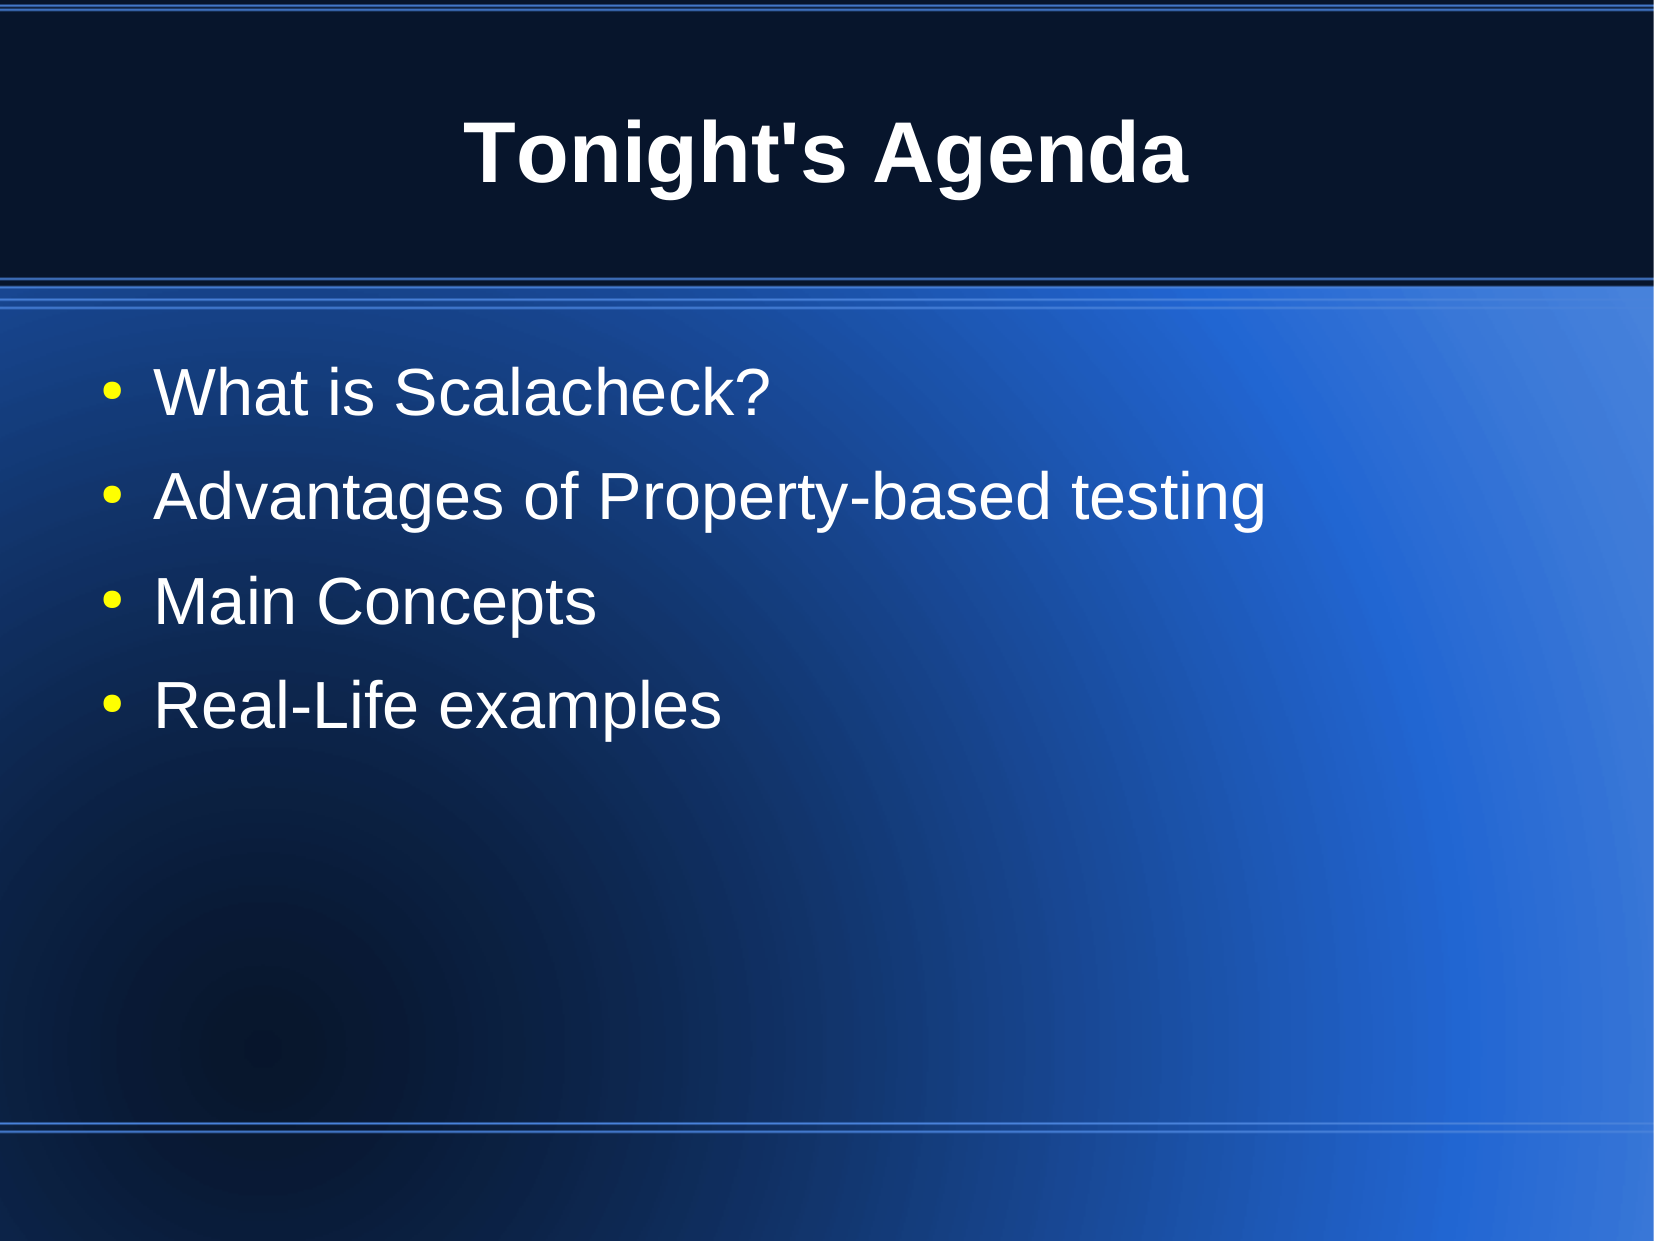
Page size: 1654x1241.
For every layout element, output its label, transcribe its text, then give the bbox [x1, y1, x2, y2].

list What is Scalacheck? Advantages of Property-based testing Main Concepts Real-Life examples [82, 355, 1571, 1058]
title Tonight's Agenda [82, 49, 1571, 257]
picture [0, 0, 1654, 1241]
